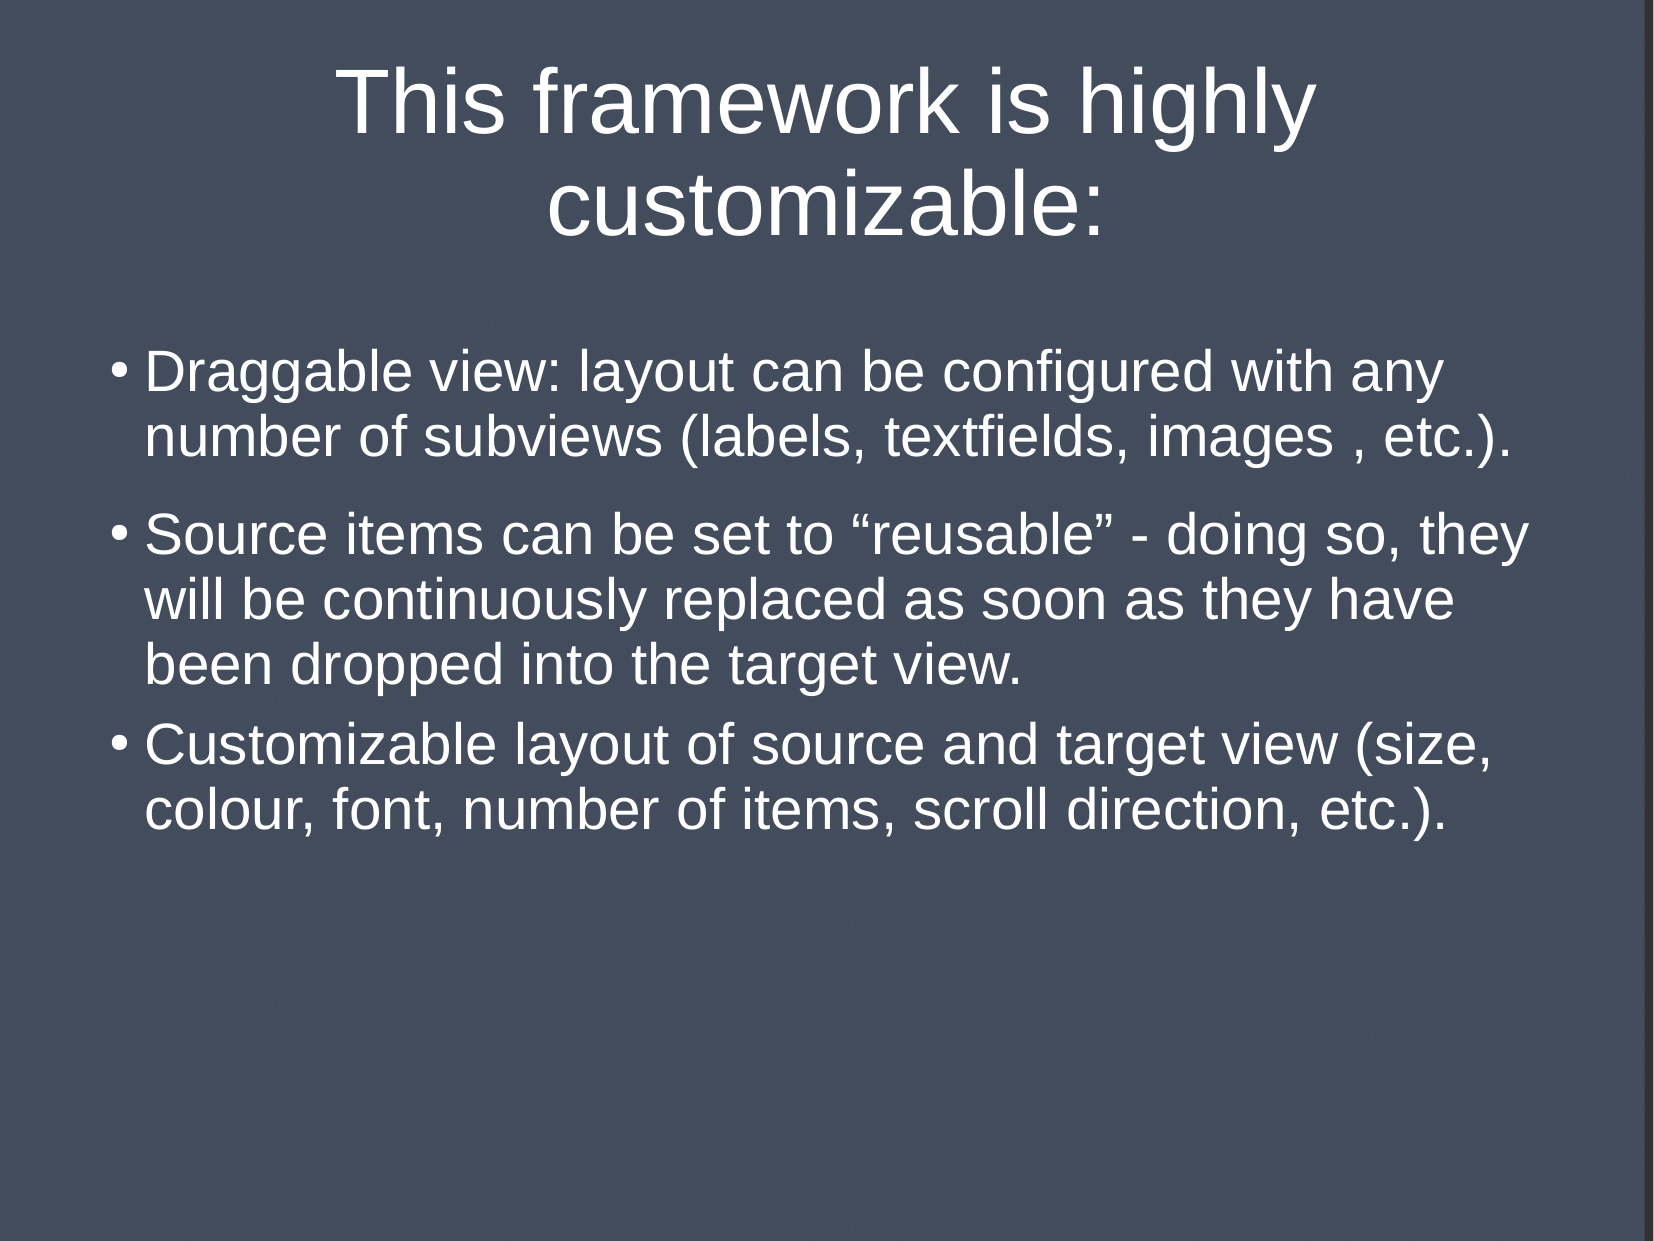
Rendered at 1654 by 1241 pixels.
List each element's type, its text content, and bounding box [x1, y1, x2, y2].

table_cell [94, 867, 1571, 1030]
table_cell Customizable layout of source and target view (size, colour, font, number of items, scroll direction, etc.). [94, 704, 1571, 867]
picture [0, 0, 1654, 1241]
table_cell Source items can be set to “reusable” - doing so, they will be continuously replaced as soon as they have been dropped into the target view. [94, 494, 1571, 704]
title This framework is highly customizable: [82, 49, 1571, 257]
subtitle [82, 307, 1571, 1182]
table_cell [94, 1030, 1571, 1193]
table_header Draggable view: layout can be configured with any number of subviews (labels, textfields, images , etc.). [94, 331, 1571, 494]
